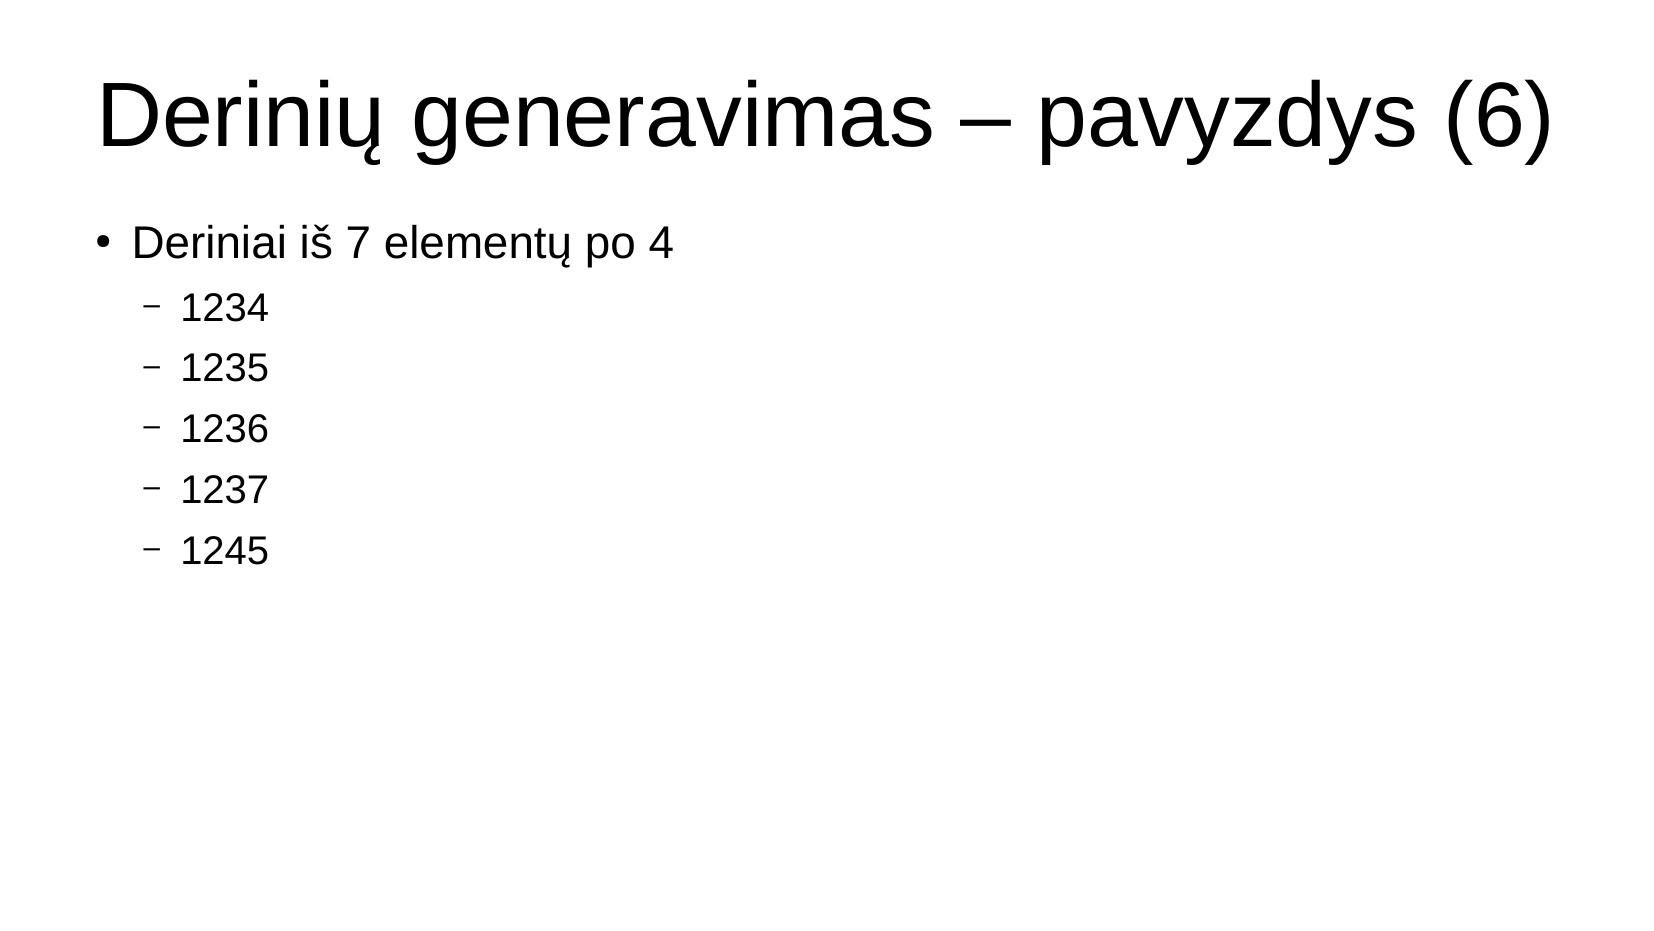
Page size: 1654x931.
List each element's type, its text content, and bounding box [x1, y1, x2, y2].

list Deriniai iš 7 elementų po 4 1234 1235 1236 1237 1245 1246 1247 ir t.t. [82, 217, 1571, 757]
title Derinių generavimas – pavyzdys (6) [82, 36, 1571, 193]
